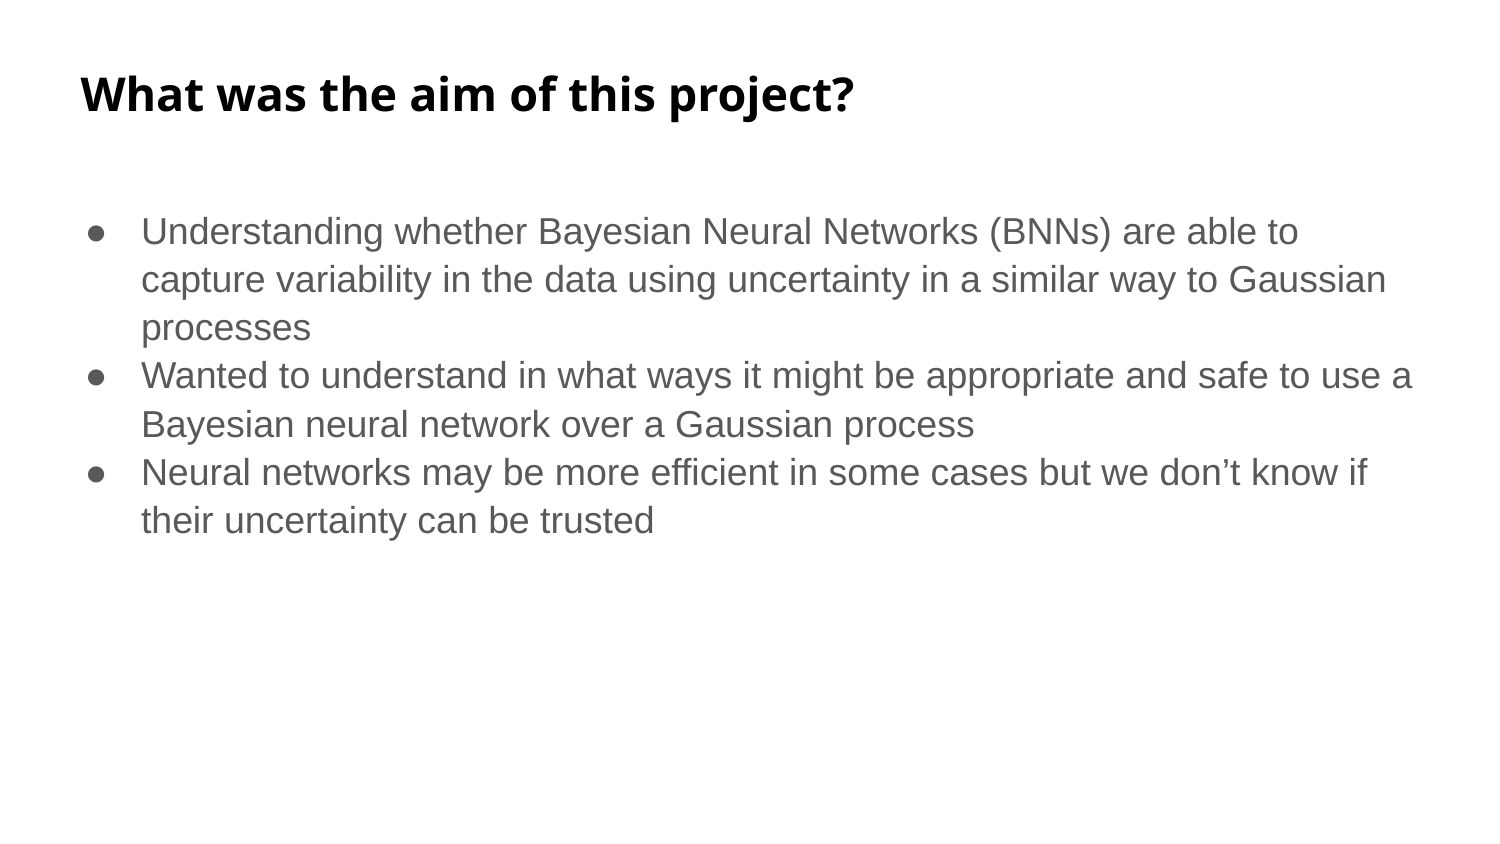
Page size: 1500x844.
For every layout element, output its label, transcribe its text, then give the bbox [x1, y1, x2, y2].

title What was the aim of this project? [65, 46, 1464, 141]
list Understanding whether Bayesian Neural Networks (BNNs) are able to capture variability in the data using uncertainty in a similar way to Gaussian processes Wanted to understand in what ways it might be appropriate and safe to use a Bayesian neural network over a Gaussian process Neural networks may be more efficient in some cases but we don’t know if their uncertainty can be trusted [51, 189, 1449, 750]
